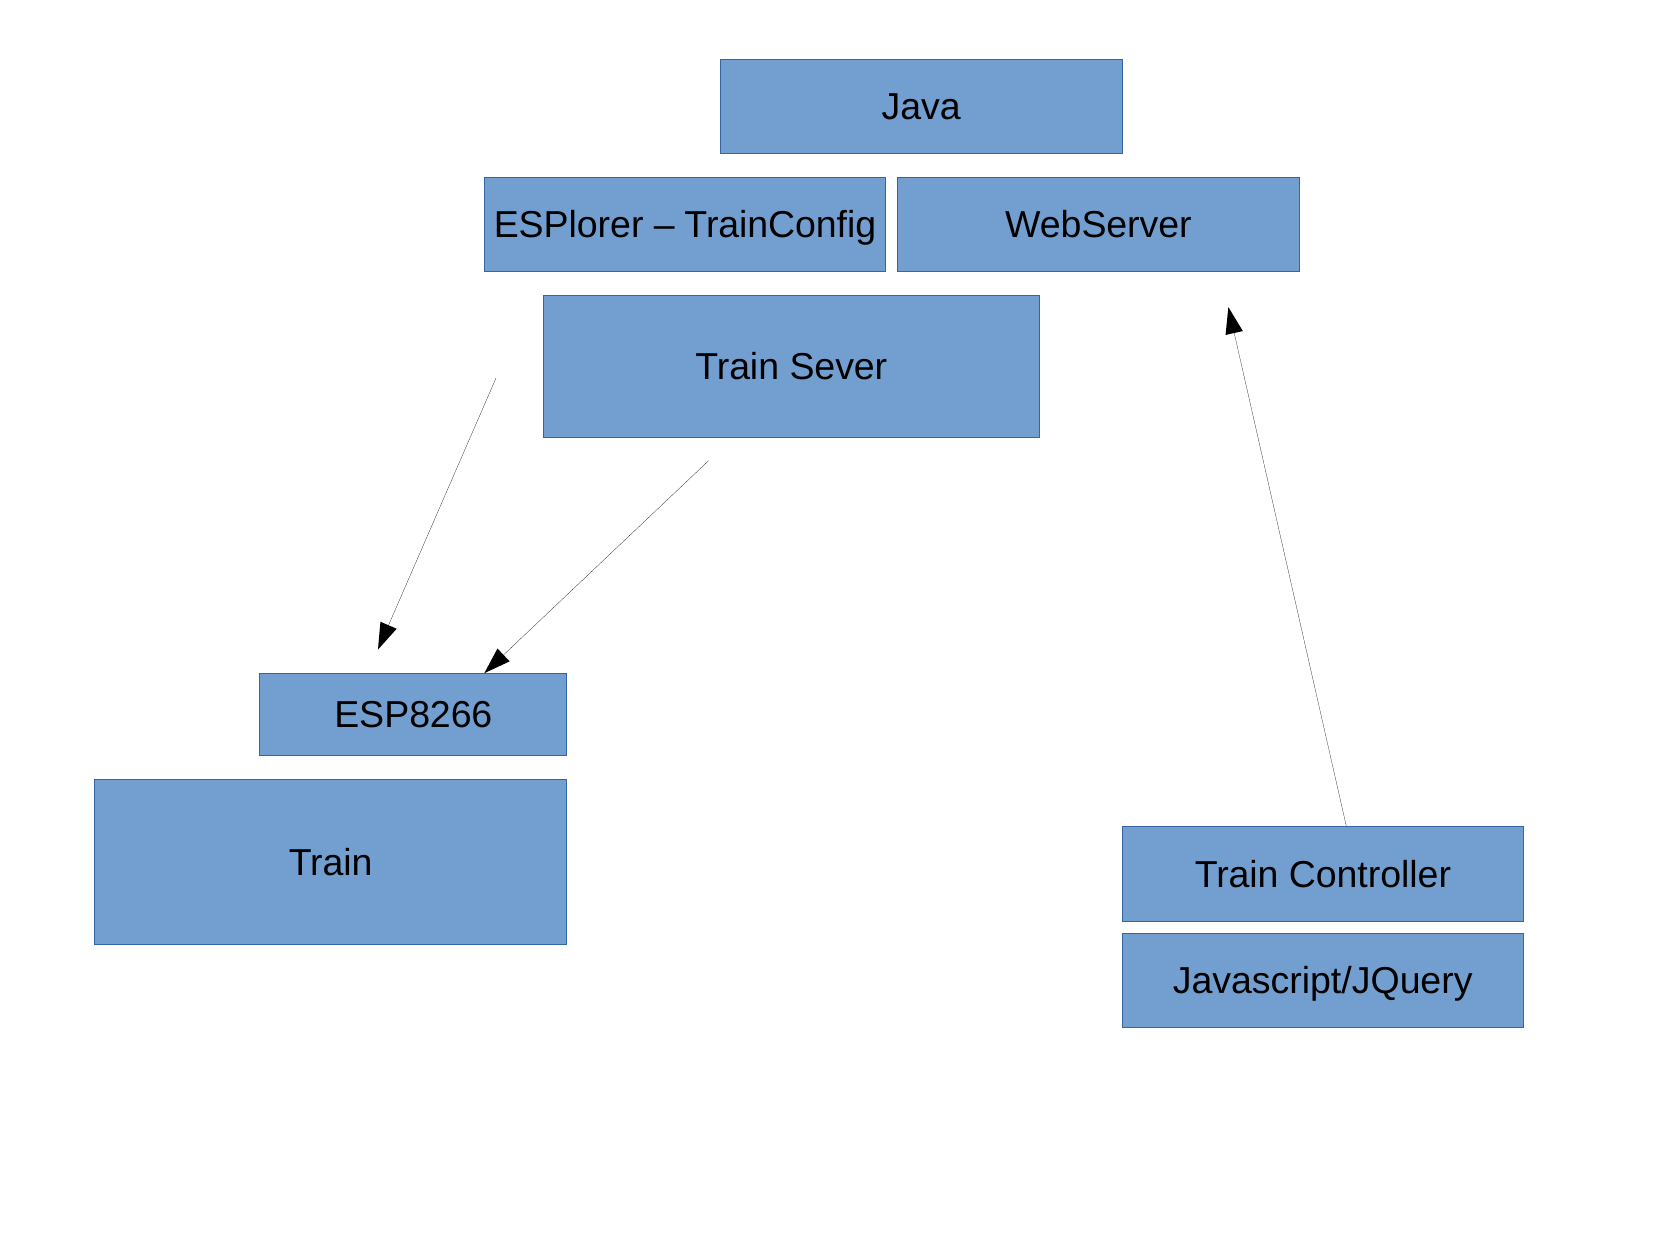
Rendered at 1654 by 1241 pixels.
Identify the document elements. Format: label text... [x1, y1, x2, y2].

text_box WebServer [897, 177, 1300, 272]
text_box ESP8266 [259, 673, 567, 756]
text_box Train Sever [543, 295, 1040, 438]
text_box Train Controller [1122, 826, 1524, 922]
text_box Javascript/JQuery [1122, 933, 1524, 1028]
text_box Java [720, 59, 1123, 154]
text_box Train [94, 779, 567, 945]
text_box ESPlorer – TrainConfig [484, 177, 886, 272]
